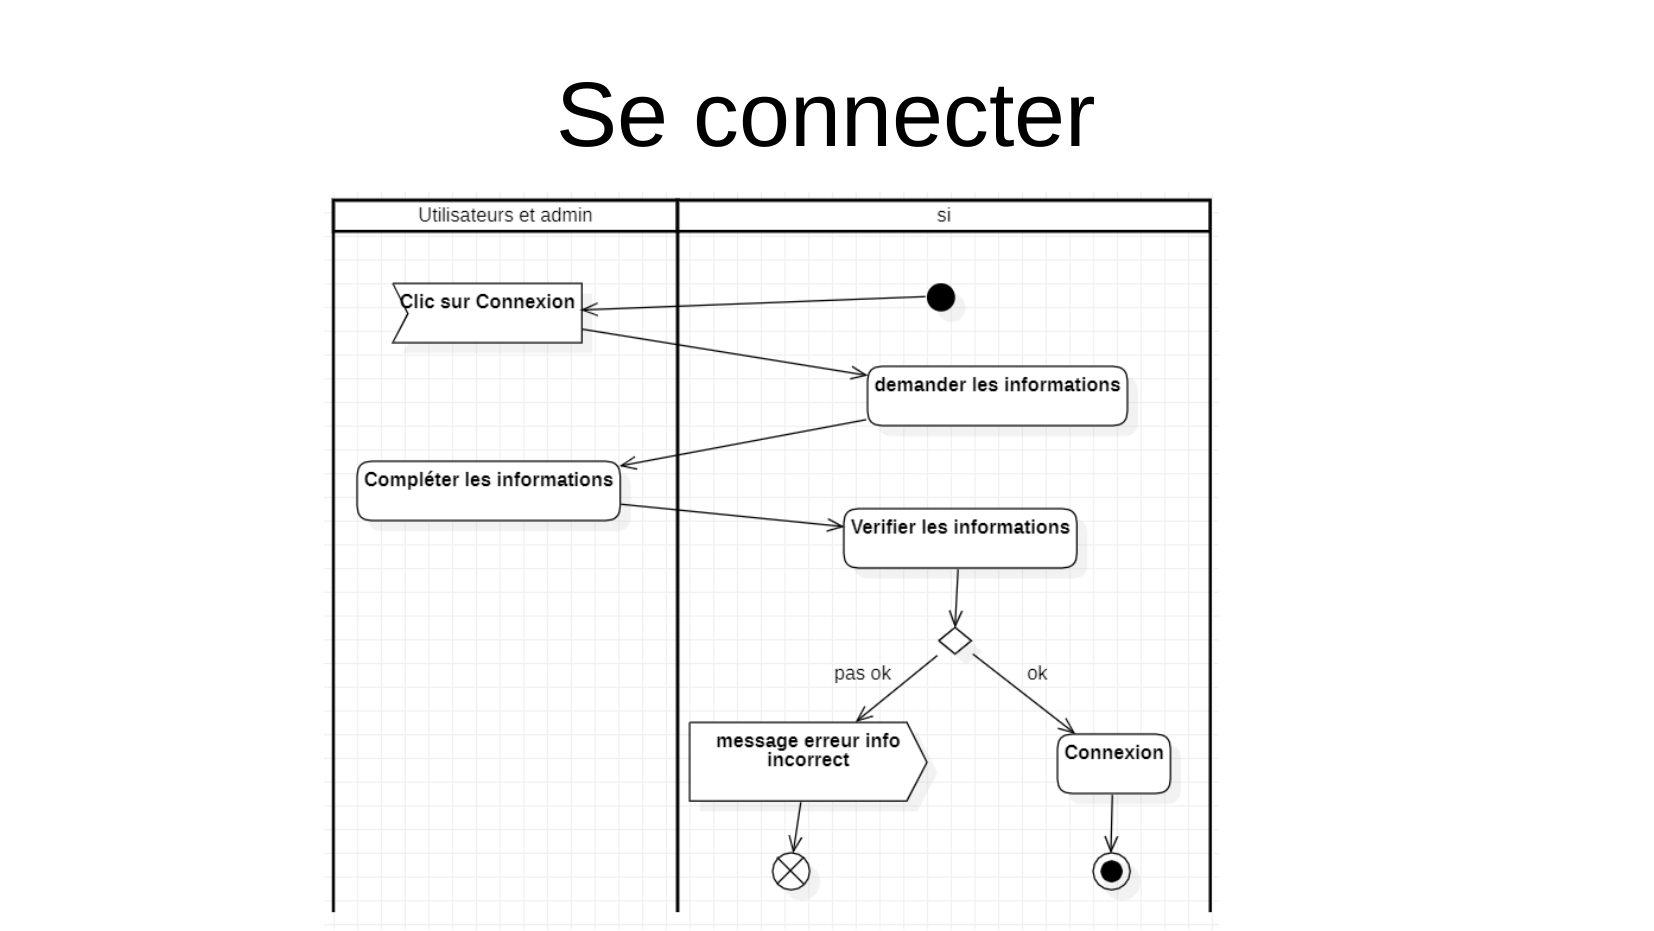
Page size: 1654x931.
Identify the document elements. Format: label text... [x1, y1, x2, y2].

title Se connecter [82, 37, 1571, 193]
picture [324, 192, 1219, 931]
